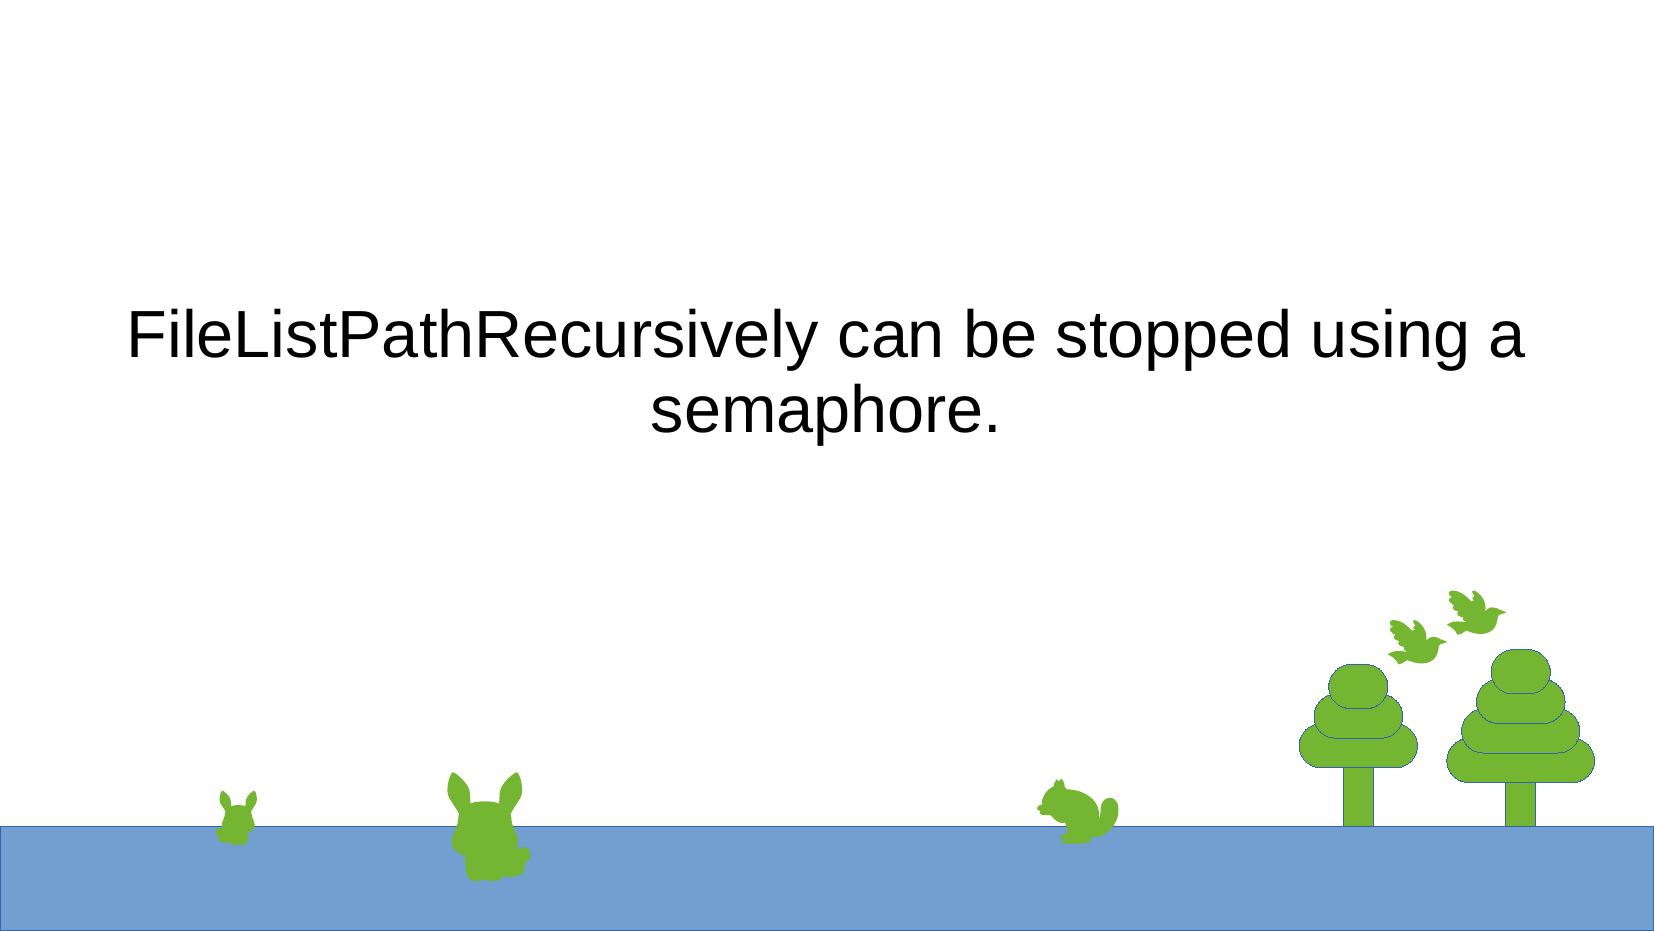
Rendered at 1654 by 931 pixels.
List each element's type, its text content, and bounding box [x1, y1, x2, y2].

subtitle FileListPathRecursively can be stopped using a semaphore. [88, 29, 1565, 715]
